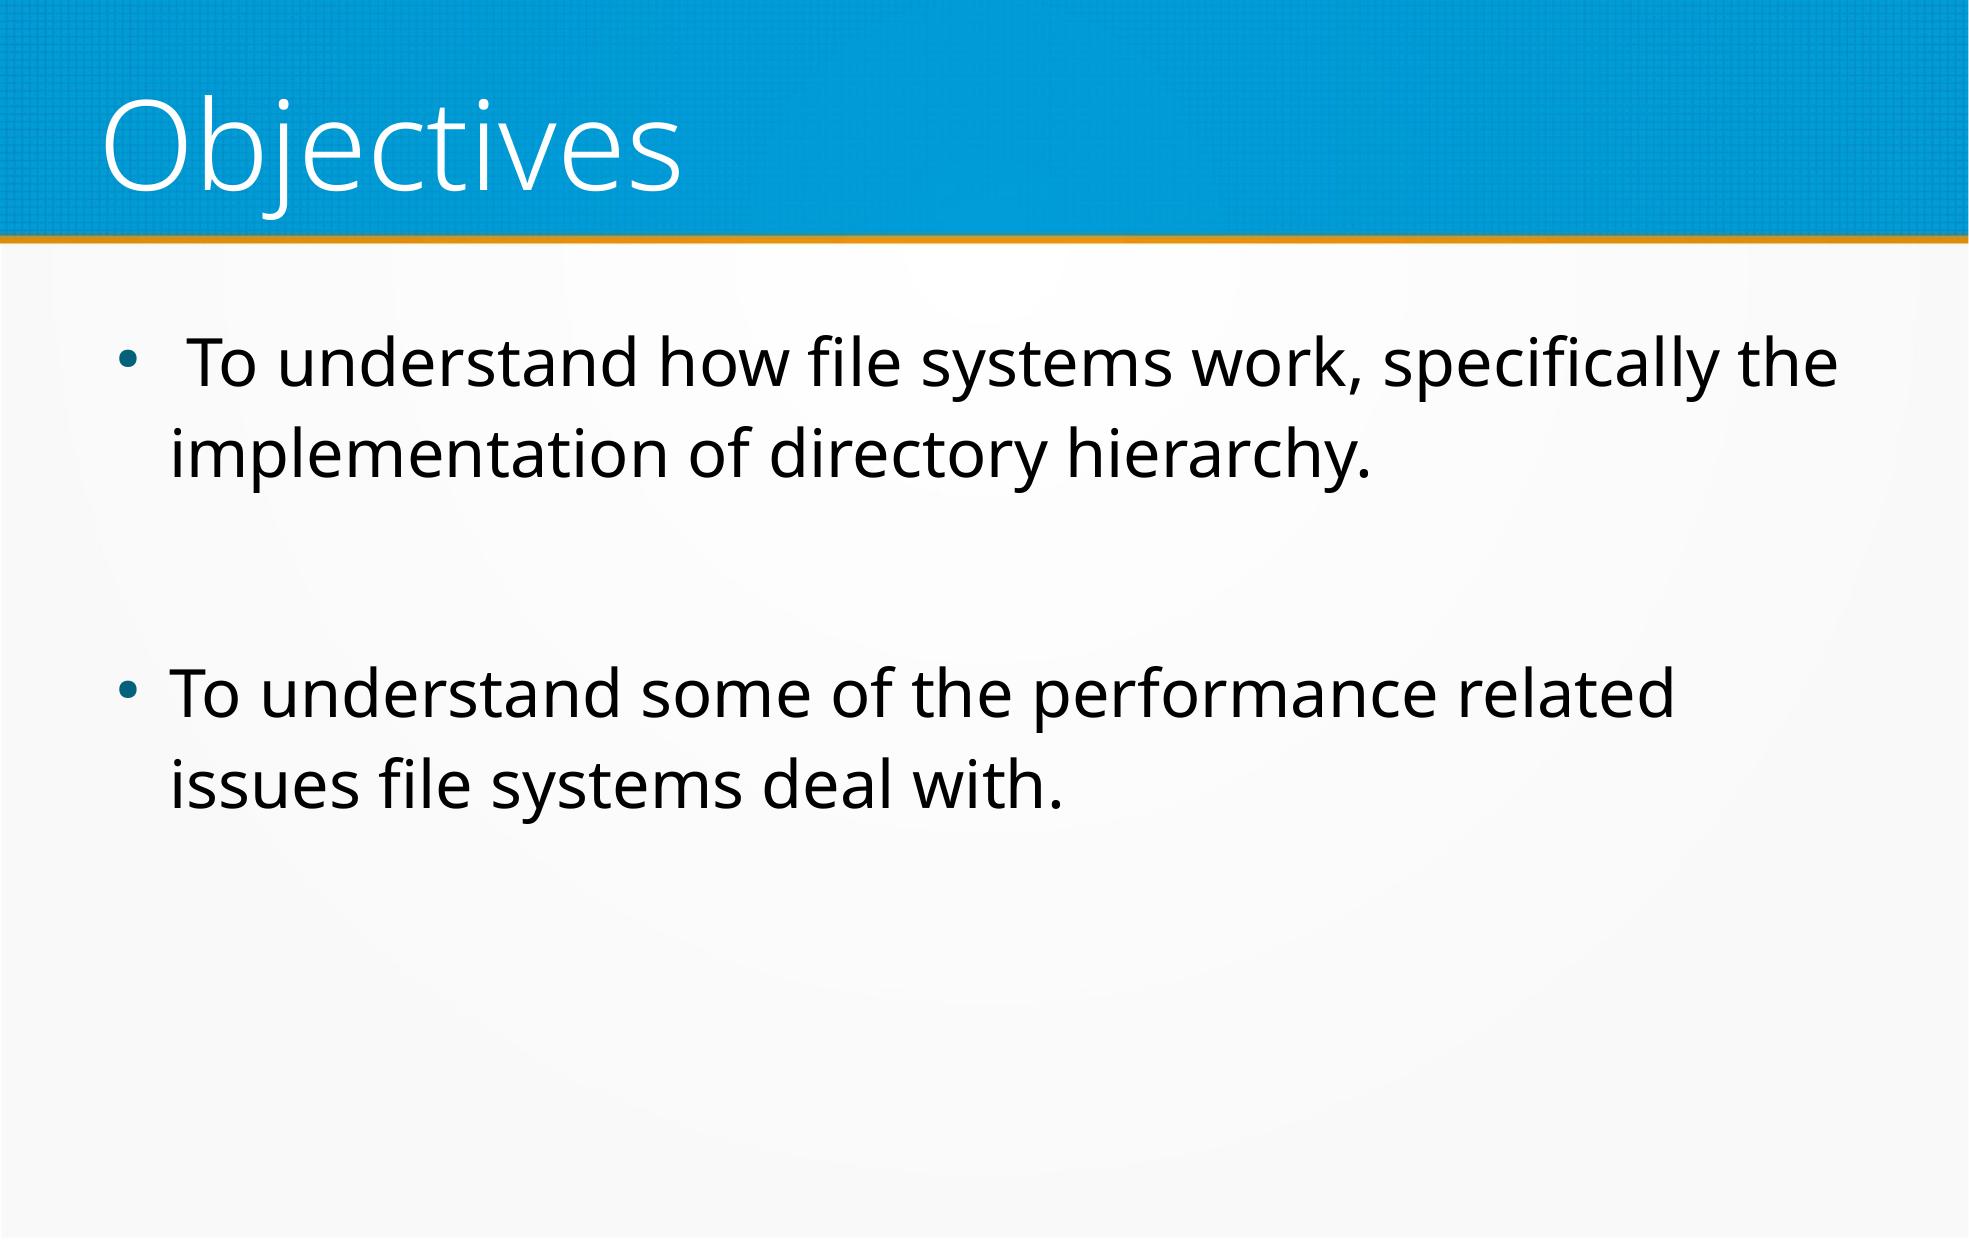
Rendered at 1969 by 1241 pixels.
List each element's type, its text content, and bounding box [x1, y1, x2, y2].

title Objectives [98, 19, 1870, 227]
picture [0, 233, 1969, 1241]
list To understand how file systems work, specifically the implementation of directory hierarchy. To understand some of the performance related issues file systems deal with. [98, 315, 1861, 1081]
